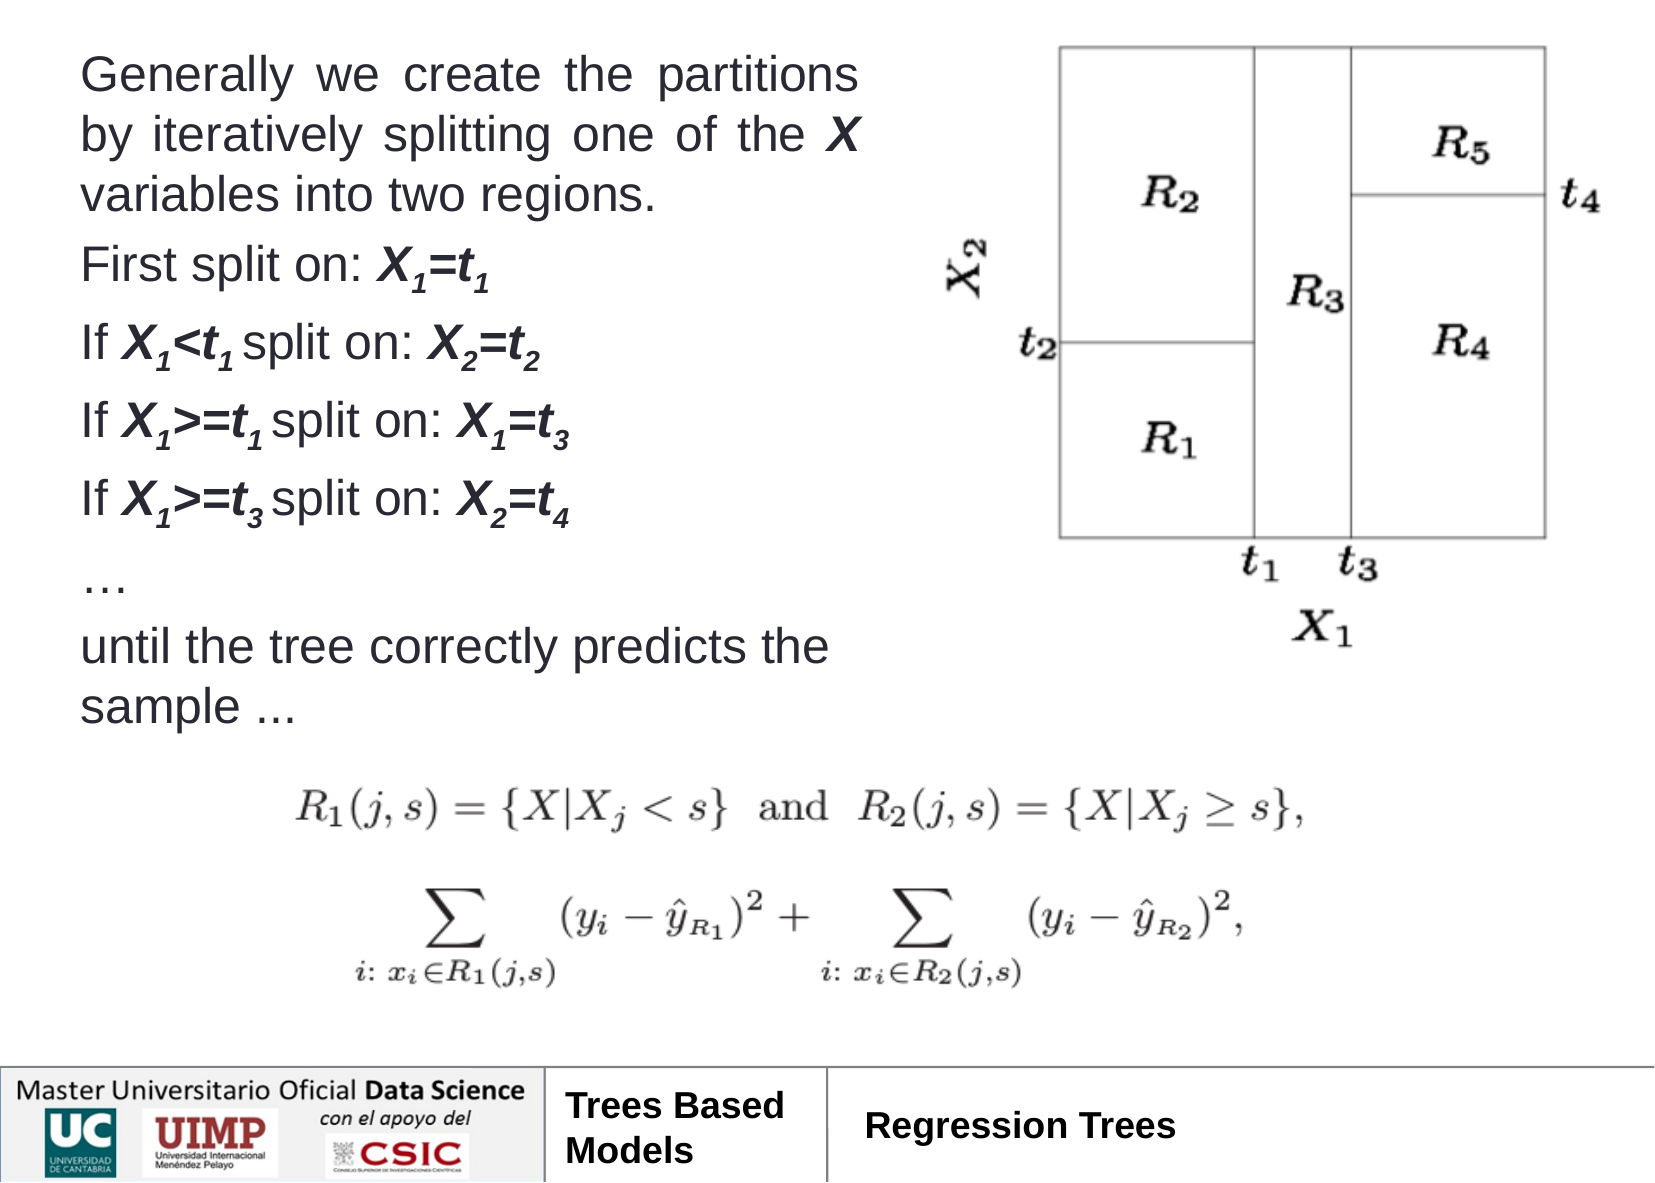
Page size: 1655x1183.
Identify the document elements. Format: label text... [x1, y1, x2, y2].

picture [341, 856, 1262, 999]
picture [876, 775, 1319, 840]
picture [546, 1069, 550, 1182]
list Generally we create the partitions by iteratively splitting one of the X variables into two regions. First split on: X1=t1 If X1<t1 split on: X2=t2 If X1>=t1 split on: X1=t3 If X1>=t3 split on: X2=t4 … until the tree correctly predicts the sample ... [35, 33, 876, 840]
picture [0, 1068, 543, 1182]
text_box Regression Trees [849, 1093, 1524, 1146]
picture [935, 36, 1625, 660]
